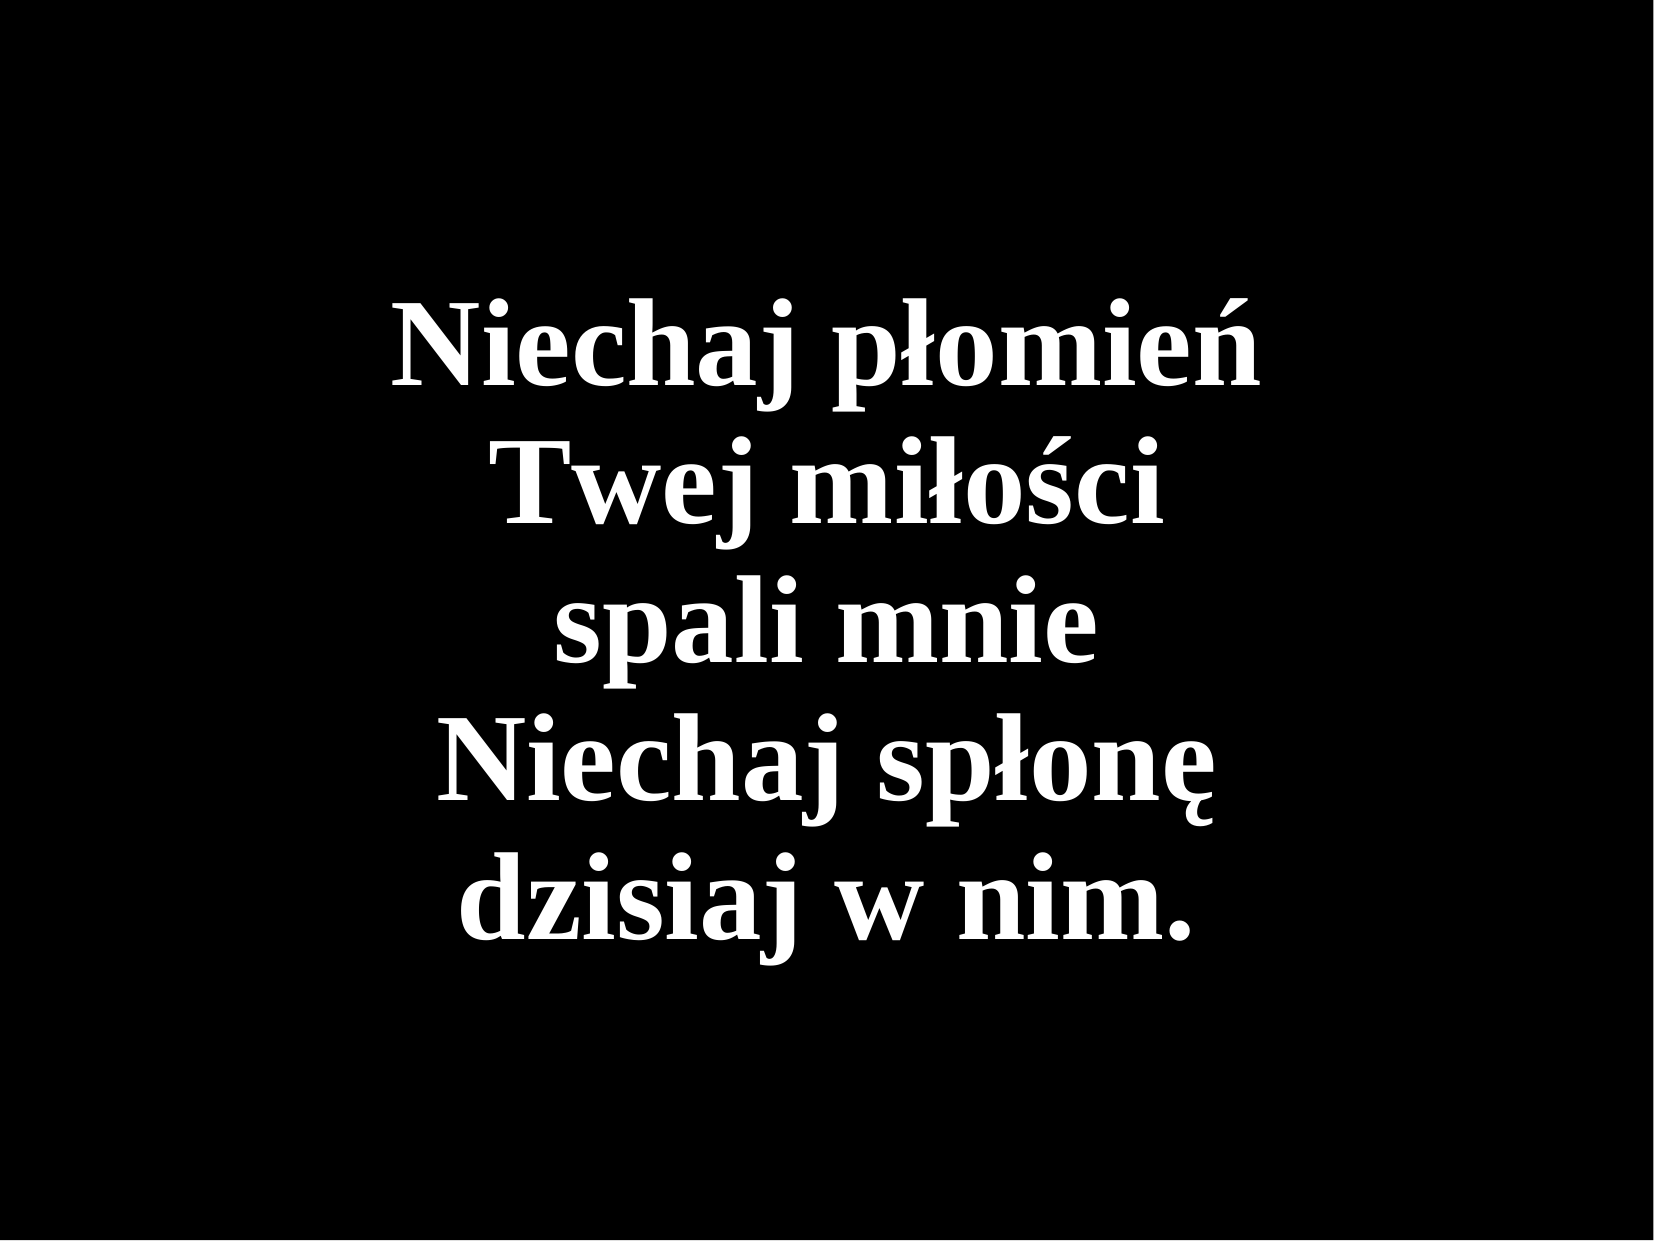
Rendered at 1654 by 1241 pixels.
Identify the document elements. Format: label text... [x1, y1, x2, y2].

title Niechaj płomień Twej miłości spali mnie Niechaj spłonę dzisiaj w nim. [0, 0, 1654, 1241]
